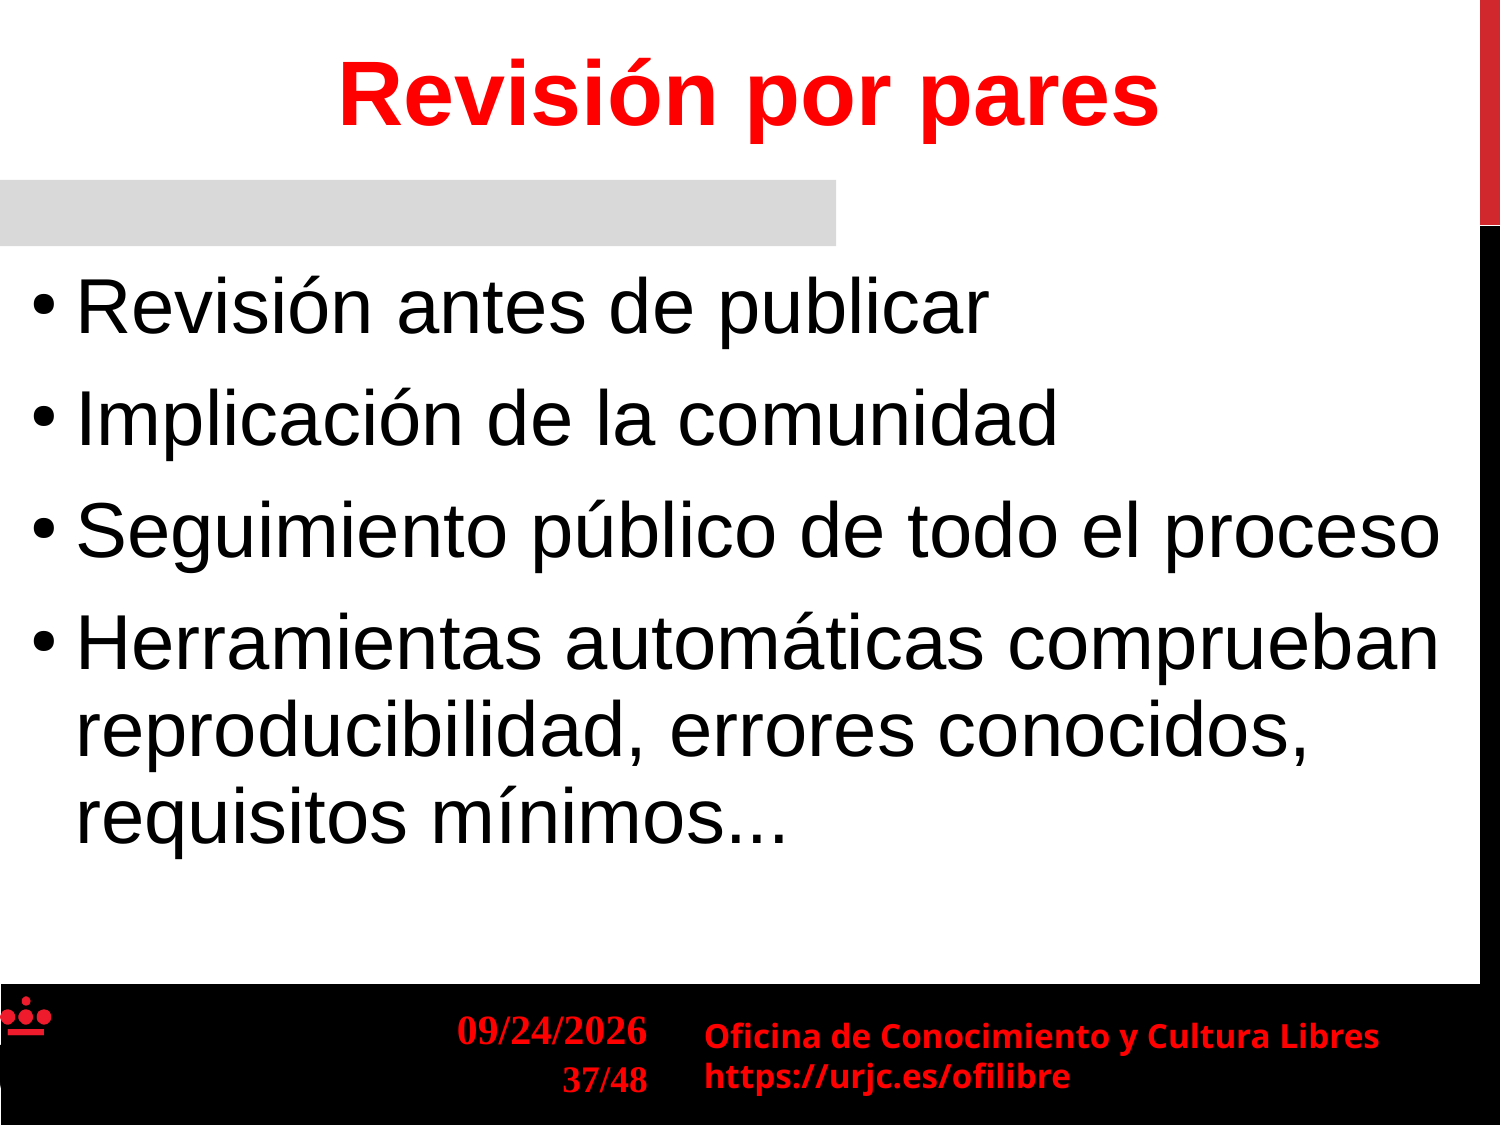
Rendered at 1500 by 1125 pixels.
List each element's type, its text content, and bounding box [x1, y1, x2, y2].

title Revisión por pares [75, 15, 1425, 172]
list Revisión antes de publicar Implicación de la comunidad Seguimiento público de todo el proceso Herramientas automáticas comprueban reproducibilidad, errores conocidos, requisitos mínimos... [15, 263, 1486, 931]
